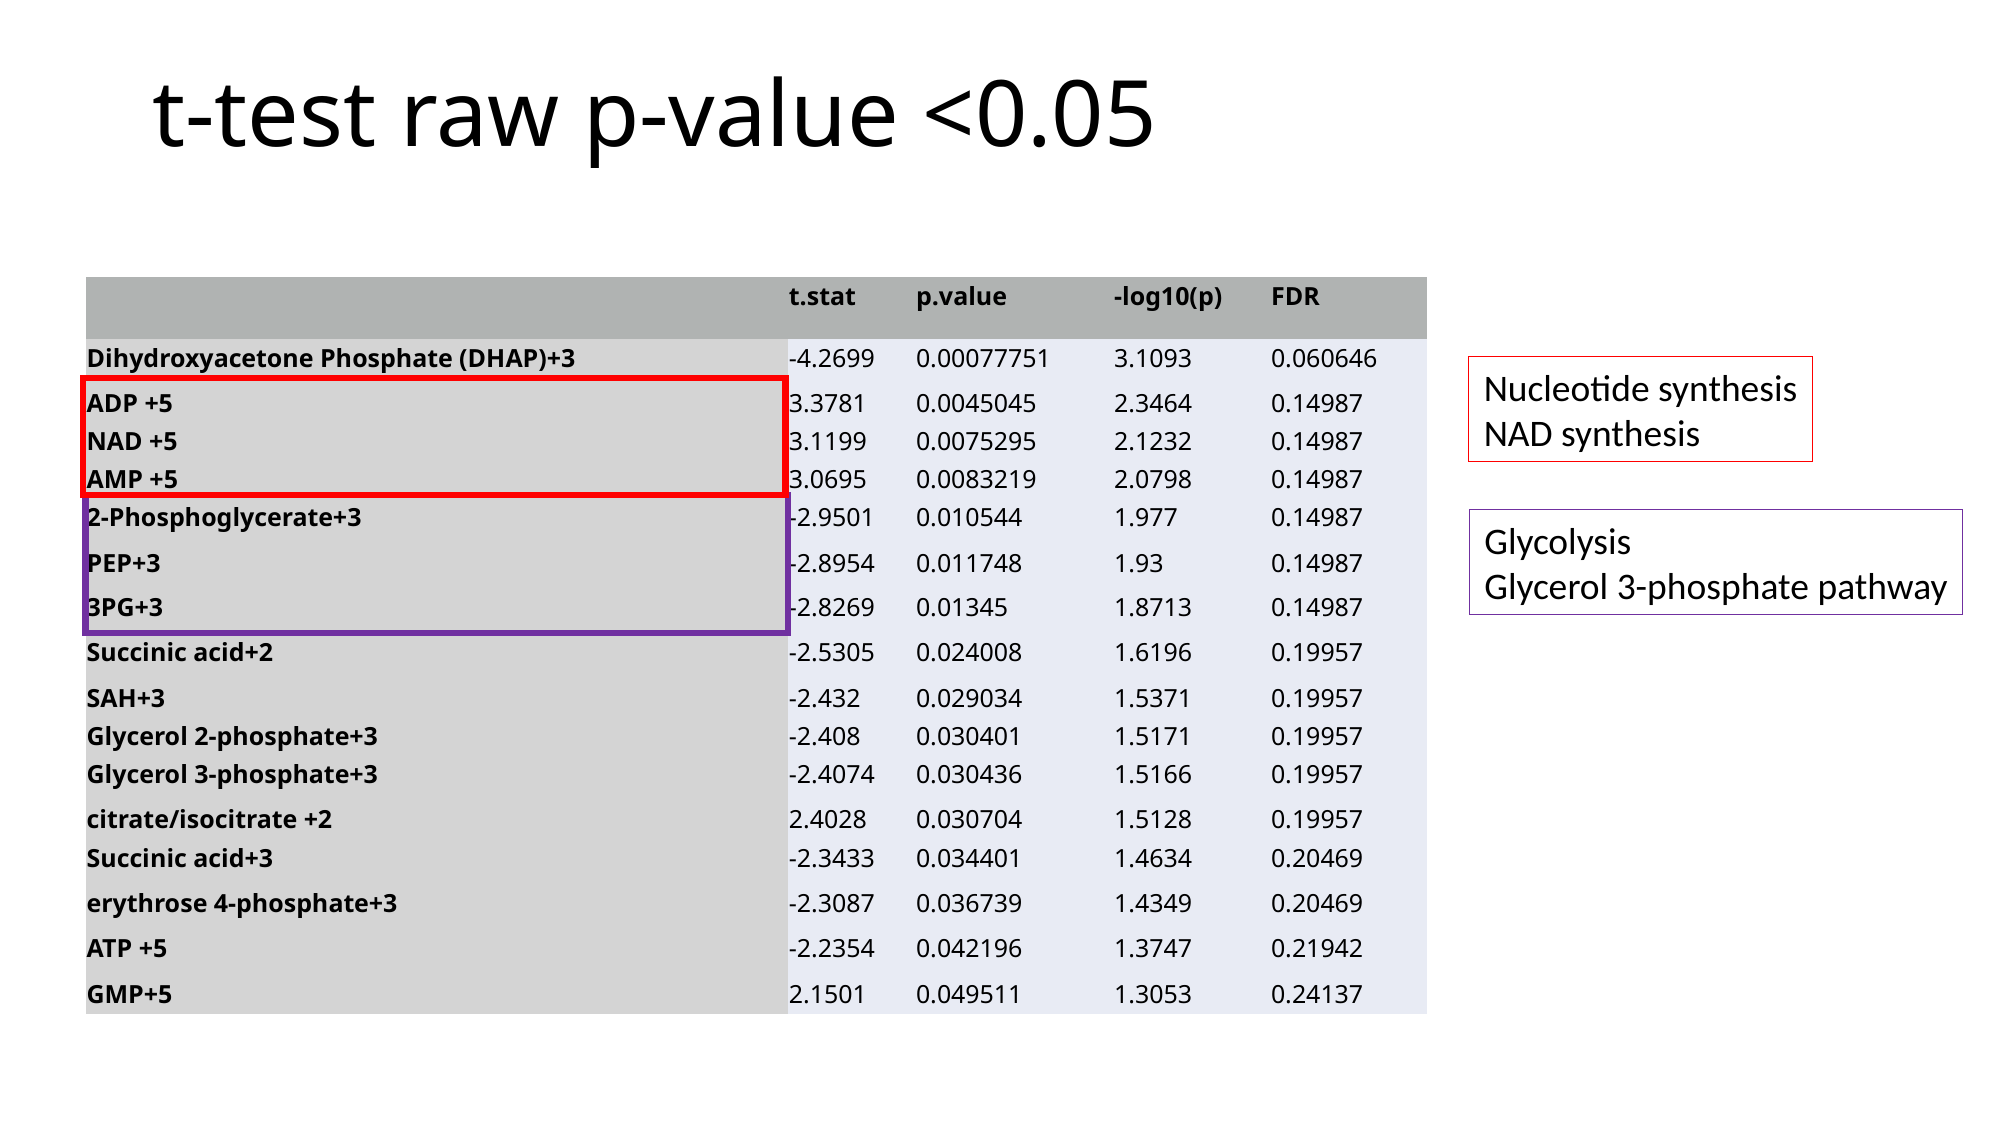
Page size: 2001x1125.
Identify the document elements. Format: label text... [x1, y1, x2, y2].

table_cell 0.029034 [915, 679, 1113, 718]
table_cell 1.3053 [1113, 975, 1270, 1014]
table_cell Dihydroxyacetone Phosphate (DHAP)+3 [86, 381, 782, 385]
table_header [86, 277, 788, 339]
table_cell 0.011748 [915, 544, 1113, 589]
table_cell -2.3087 [788, 885, 915, 930]
table_cell 0.19957 [1270, 718, 1427, 756]
text_box Glycolysis Glycerol 3-phosphate pathway [1469, 509, 1963, 615]
table_cell 1.977 [1113, 499, 1270, 544]
table_cell citrate/isocitrate +2 [86, 801, 788, 839]
table_cell 1.5171 [1113, 718, 1270, 756]
table_cell 2-Phosphoglycerate+3 [89, 499, 785, 544]
table_cell 1.4634 [1113, 839, 1270, 885]
table_cell 2.1501 [788, 975, 915, 1014]
table_cell -2.3433 [788, 839, 915, 885]
table_cell 0.14987 [1270, 589, 1427, 634]
table_cell -2.408 [788, 718, 915, 756]
table_cell 2.1232 [1113, 423, 1270, 461]
table_cell AMP +5 [86, 461, 782, 492]
table_cell 0.19957 [1270, 801, 1427, 839]
table_cell 3.1199 [789, 423, 915, 461]
table_cell -2.432 [788, 679, 915, 718]
table_cell erythrose 4-phosphate+3 [86, 885, 788, 930]
table_cell -2.8269 [791, 589, 915, 634]
table_cell 0.030704 [915, 801, 1113, 839]
table_cell 0.01345 [915, 589, 1113, 634]
table_cell 3.1093 [1113, 339, 1270, 385]
table_cell 0.14987 [1270, 499, 1427, 544]
table_cell 0.010544 [915, 499, 1113, 544]
table_cell Glycerol 2-phosphate+3 [86, 718, 788, 756]
table_cell 0.036739 [915, 885, 1113, 930]
table_cell 2.4028 [788, 801, 915, 839]
table_cell -2.9501 [791, 499, 915, 544]
table_header -log10(p) [1113, 277, 1270, 339]
table_cell 0.20469 [1270, 885, 1427, 930]
table_cell PEP+3 [89, 544, 785, 589]
table_cell -4.2699 [788, 339, 915, 385]
text_box Nucleotide synthesis NAD synthesis [1468, 356, 1813, 462]
table_cell ADP +5 [86, 385, 782, 423]
table_cell 0.14987 [1270, 461, 1427, 499]
table_cell 0.19957 [1270, 634, 1427, 679]
table_cell 3.3781 [789, 385, 915, 423]
table_cell NAD +5 [86, 423, 782, 461]
table_cell 1.4349 [1113, 885, 1270, 930]
table_cell 3PG+3 [89, 589, 785, 630]
table_cell -2.8954 [791, 544, 915, 589]
table_cell 0.14987 [1270, 385, 1427, 423]
table_cell 0.14987 [1270, 423, 1427, 461]
table_header p.value [915, 277, 1113, 339]
table_cell 1.93 [1113, 544, 1270, 589]
table_cell 3.0695 [789, 461, 915, 499]
table_cell 0.0083219 [915, 461, 1113, 499]
table_cell 0.049511 [915, 975, 1113, 1014]
table_cell 0.060646 [1270, 339, 1427, 385]
table_cell 1.3747 [1113, 930, 1270, 975]
table_cell 0.024008 [915, 634, 1113, 679]
table_cell -2.5305 [788, 634, 915, 679]
table_cell 2.0798 [1113, 461, 1270, 499]
table_header FDR [1270, 277, 1427, 339]
table_cell Succinic acid+2 [86, 636, 788, 679]
table_header t.stat [788, 277, 915, 339]
table_cell 0.0045045 [915, 385, 1113, 423]
table_cell 0.030436 [915, 756, 1113, 801]
table_cell SAH+3 [86, 679, 788, 718]
table_cell Dihydroxyacetone Phosphate (DHAP)+3 [86, 339, 788, 375]
table_cell Succinic acid+3 [86, 839, 788, 885]
table_cell 0.19957 [1270, 756, 1427, 801]
table_cell 0.21942 [1270, 930, 1427, 975]
table_cell 0.20469 [1270, 839, 1427, 885]
table_cell 0.034401 [915, 839, 1113, 885]
table_cell 1.8713 [1113, 589, 1270, 634]
table_cell 0.042196 [915, 930, 1113, 975]
table_cell Glycerol 3-phosphate+3 [86, 756, 788, 801]
table_cell 2.3464 [1113, 385, 1270, 423]
table_cell 1.5371 [1113, 679, 1270, 718]
table_cell 1.5128 [1113, 801, 1270, 839]
table_cell 0.19957 [1270, 679, 1427, 718]
table_cell 0.00077751 [915, 339, 1113, 385]
table_cell 0.14987 [1270, 544, 1427, 589]
table_cell -2.4074 [788, 756, 915, 801]
table_cell 1.6196 [1113, 634, 1270, 679]
table_cell 0.030401 [915, 718, 1113, 756]
table_cell 0.0075295 [915, 423, 1113, 461]
table_cell ATP +5 [86, 930, 788, 975]
table_cell GMP+5 [86, 975, 788, 1014]
table_cell -2.2354 [788, 930, 915, 975]
title t-test raw p-value <0.05 [137, 59, 1863, 278]
table_cell 1.5166 [1113, 756, 1270, 801]
table_cell 0.24137 [1270, 975, 1427, 1014]
